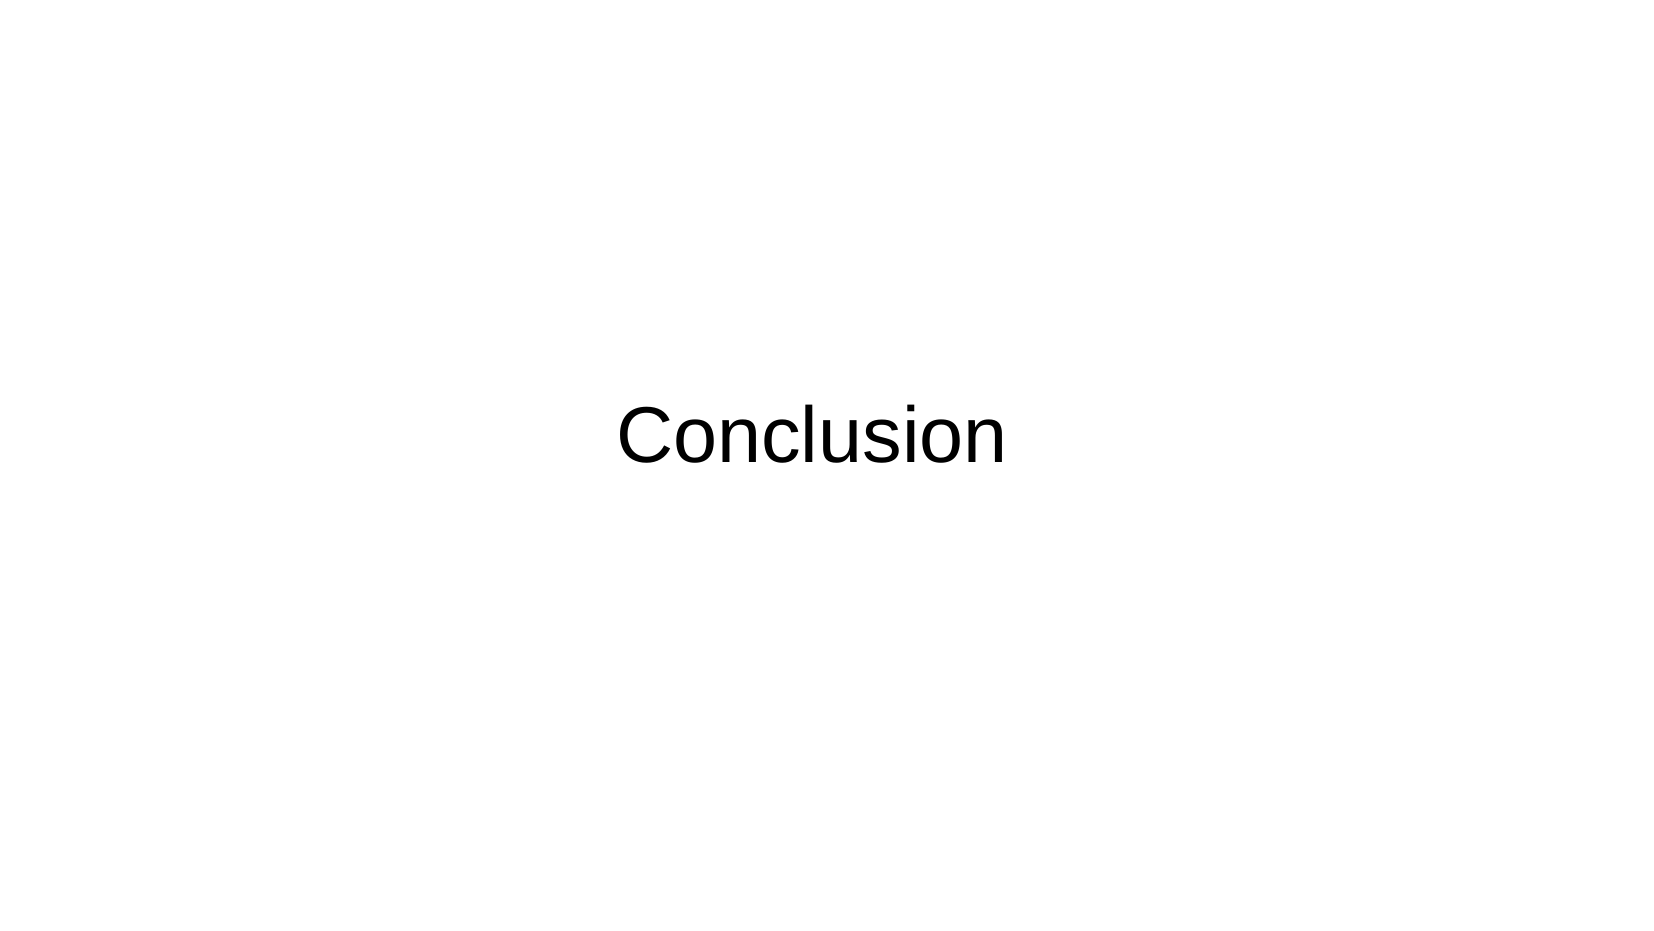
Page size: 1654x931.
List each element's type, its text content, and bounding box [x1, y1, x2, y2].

text_box Conclusion [442, 383, 1182, 488]
